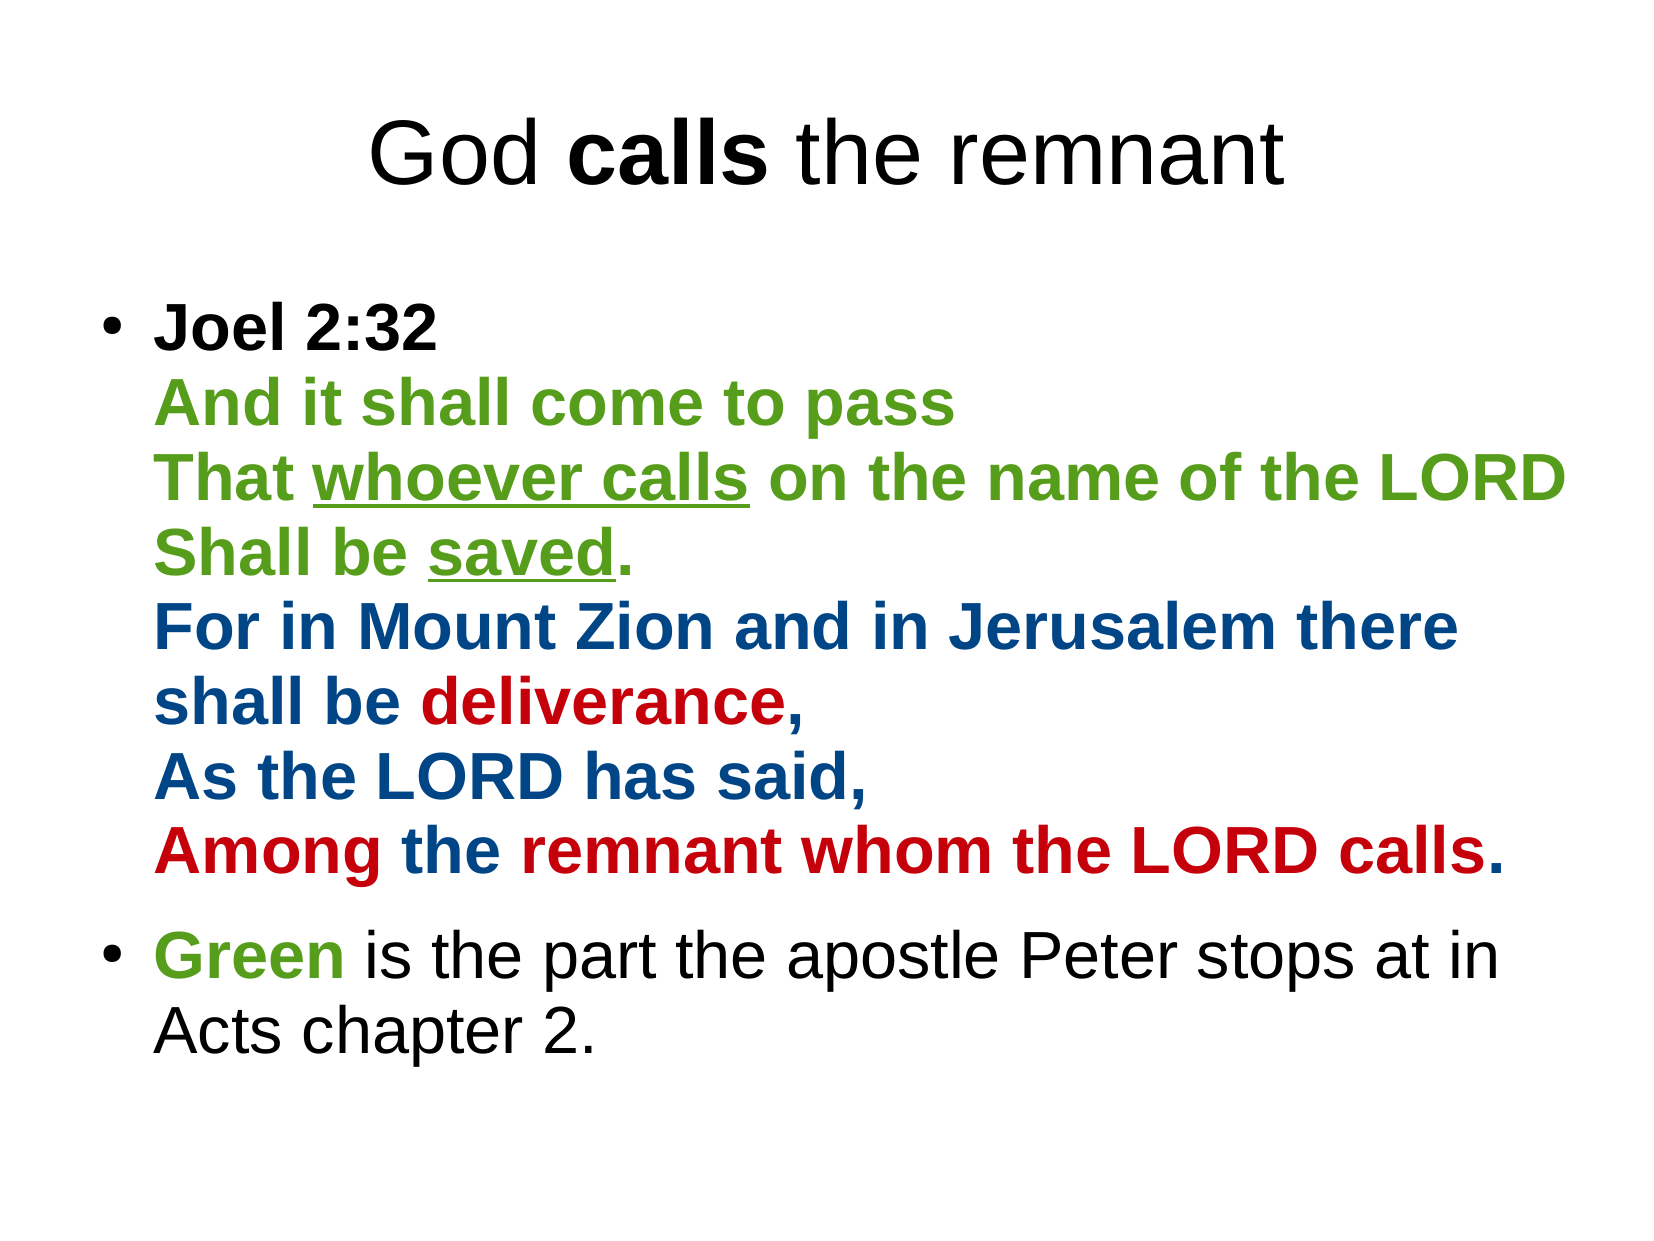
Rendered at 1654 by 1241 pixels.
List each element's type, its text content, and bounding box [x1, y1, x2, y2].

list Joel 2:32 And it shall come to pass That whoever calls on the name of the LORD Shall be saved. For in Mount Zion and in Jerusalem there shall be deliverance, As the LORD has said, Among the remnant whom the LORD calls. Green is the part the apostle Peter stops at in Acts chapter 2. [82, 290, 1571, 1143]
title God calls the remnant [82, 49, 1571, 257]
